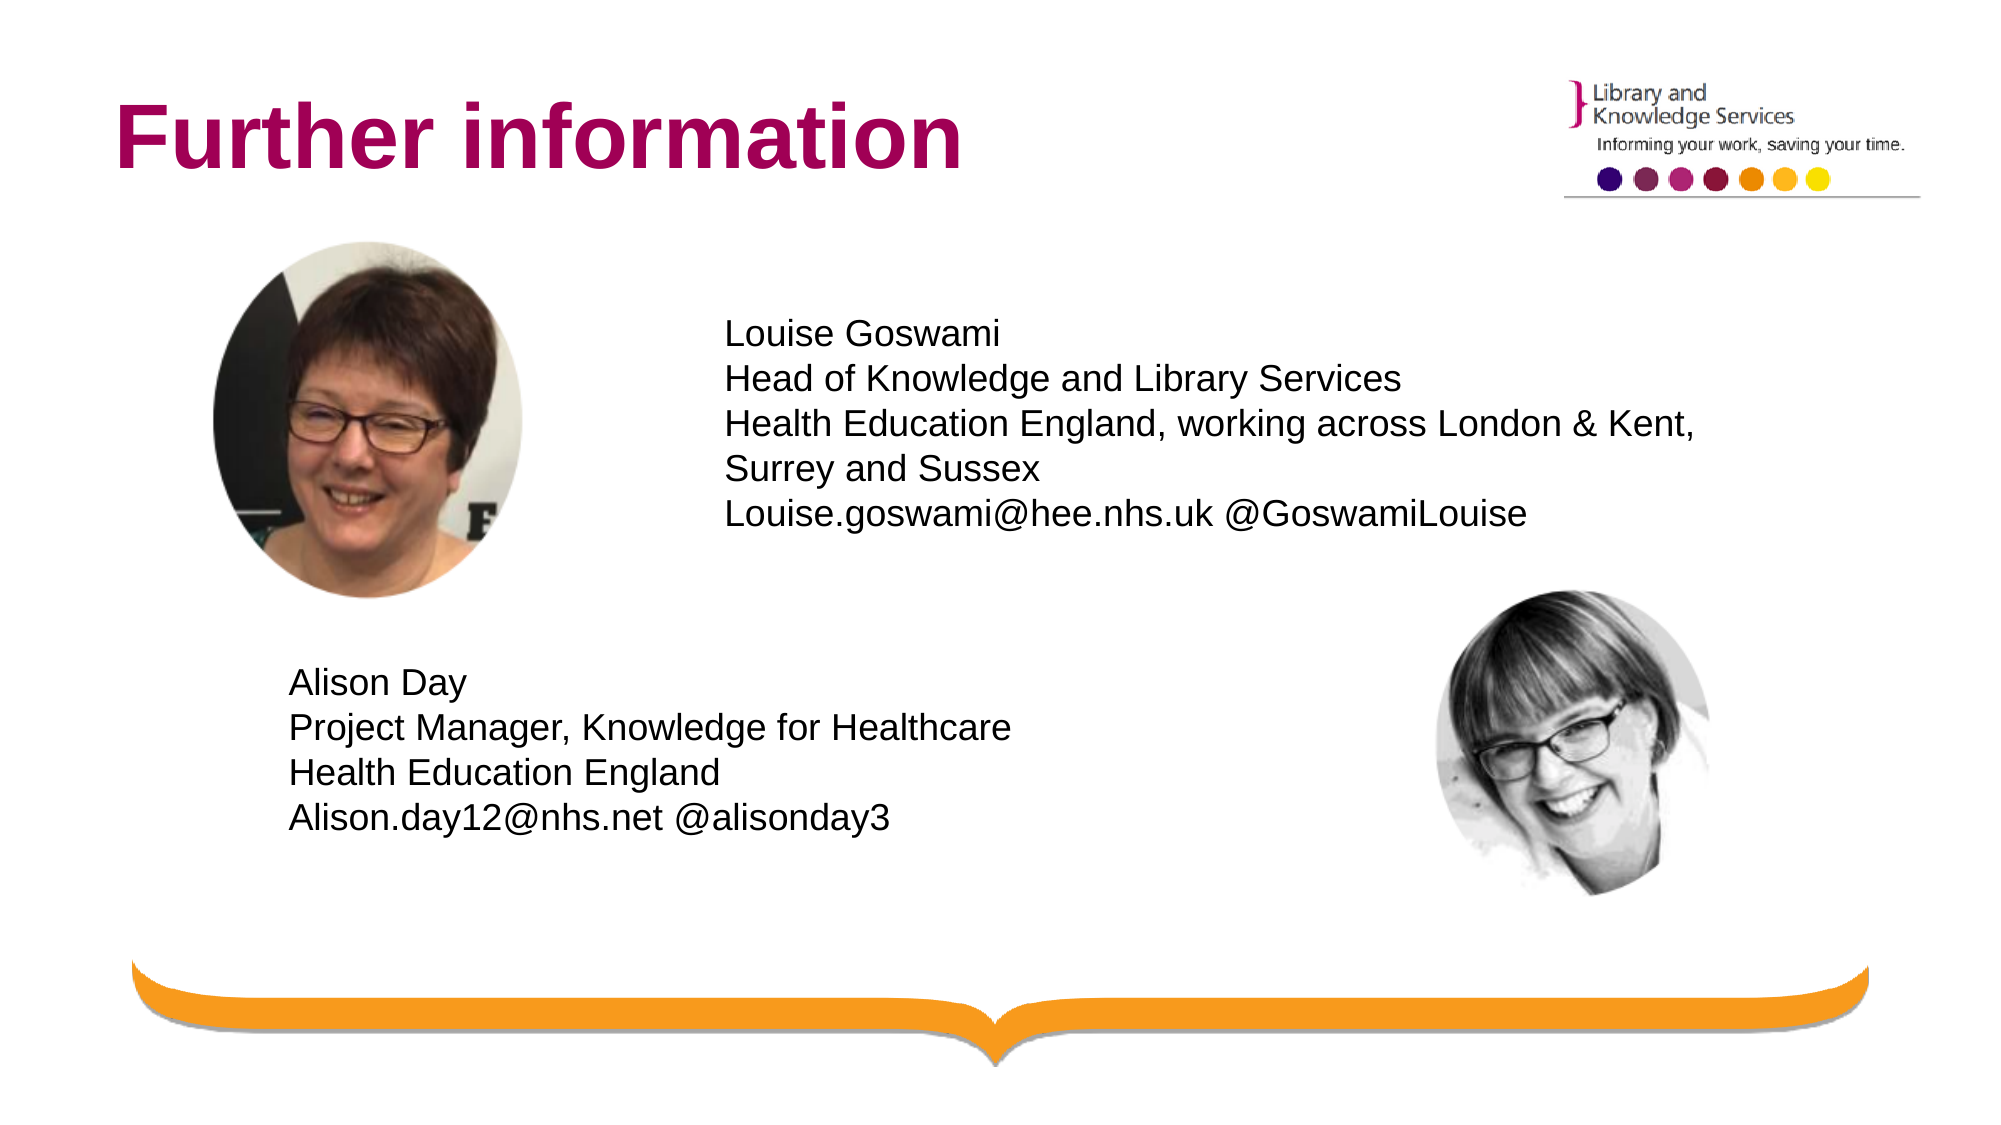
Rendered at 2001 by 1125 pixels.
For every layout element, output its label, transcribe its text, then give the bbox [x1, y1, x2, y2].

title Further information [99, 30, 1825, 248]
picture [1564, 76, 1923, 196]
picture [1371, 581, 1759, 923]
text_box Louise Goswami Head of Knowledge and Library Services Health Education England, working across London & Kent, Surrey and Sussex Louise.goswami@hee.nhs.uk @GoswamiLouise [709, 301, 1802, 544]
picture [175, 234, 563, 611]
picture [132, 959, 1868, 1063]
text_box Alison Day Project Manager, Knowledge for Healthcare Health Education England Alison.day12@nhs.net @alisonday3 [273, 650, 1366, 848]
